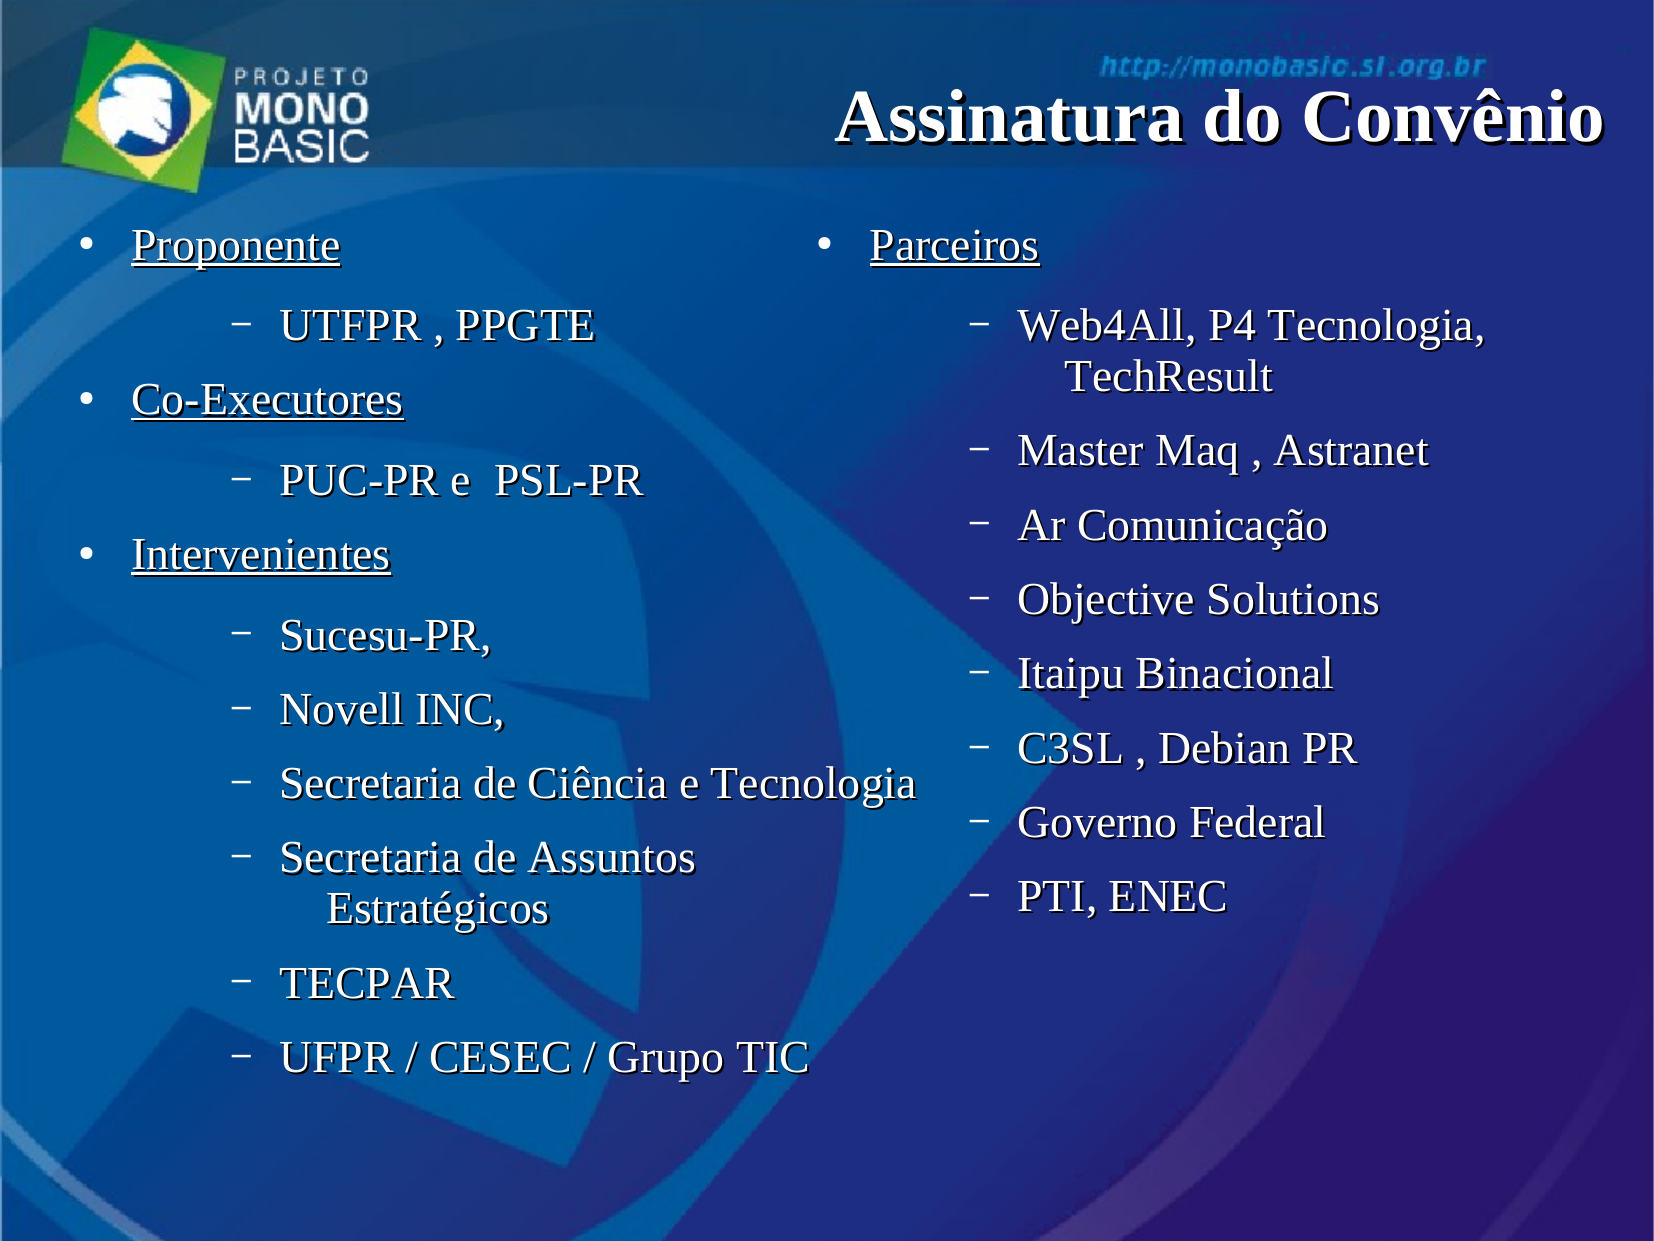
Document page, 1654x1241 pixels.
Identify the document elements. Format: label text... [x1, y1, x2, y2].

list Proponente UTFPR , PPGTE Co-Executores PUC-PR e PSL-PR Intervenientes Sucesu-PR, Novell INC, Secretaria de Ciência e Tecnologia Secretaria de Assuntos Estratégicos TECPAR UFPR / CESEC / Grupo TIC [42, 219, 781, 1183]
title Assinatura do Convênio [222, 43, 1606, 191]
picture [0, 0, 1654, 1241]
list Parceiros Web4All, P4 Tecnologia, TechResult Master Maq , Astranet Ar Comunicação Objective Solutions Itaipu Binacional C3SL , Debian PR Governo Federal PTI, ENEC [781, 219, 1654, 1183]
